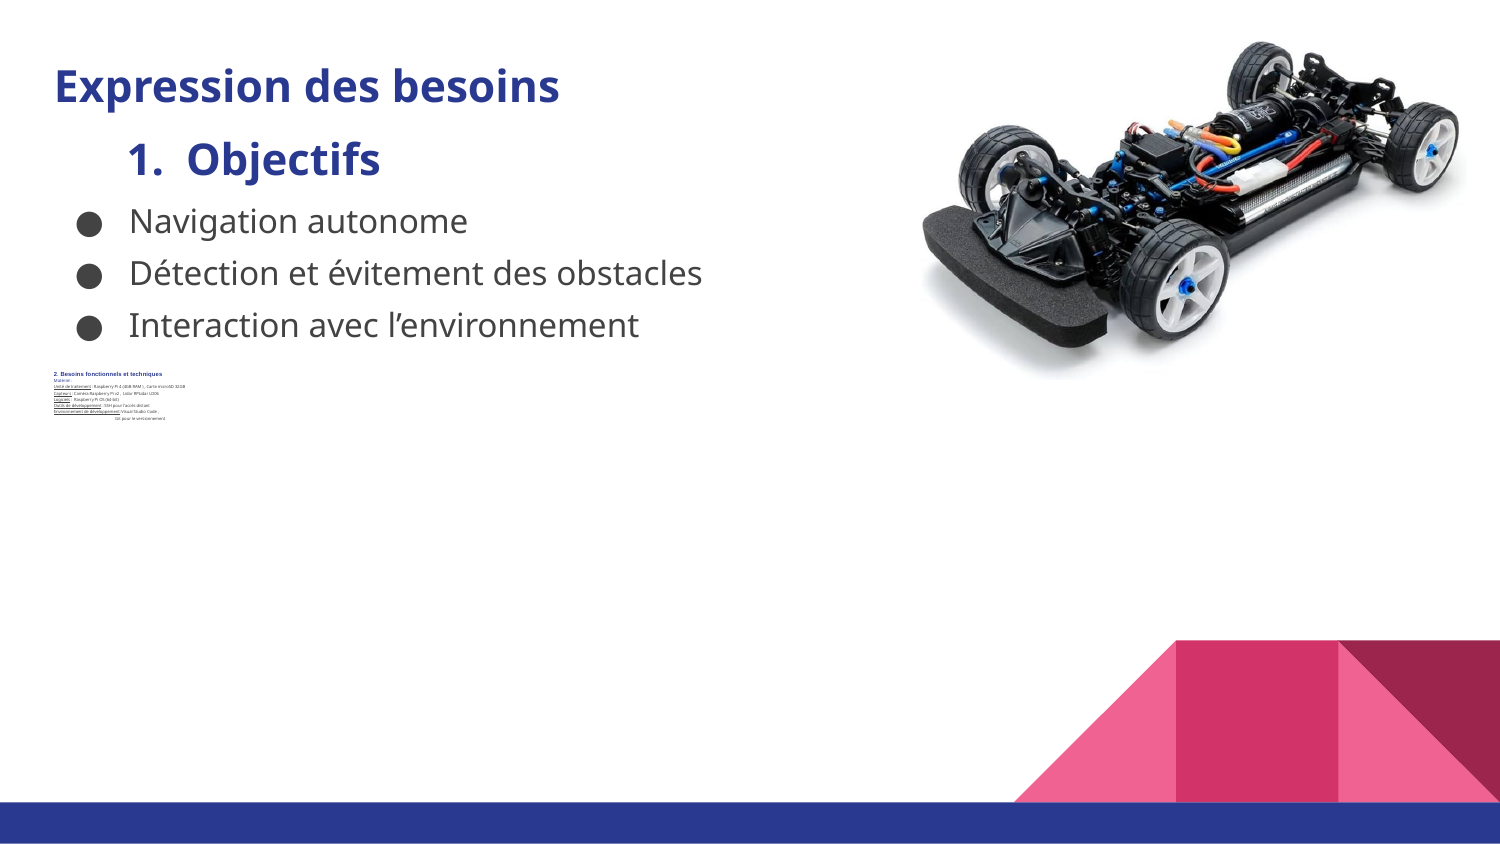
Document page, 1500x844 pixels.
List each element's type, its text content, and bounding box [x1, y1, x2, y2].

list Navigation autonome Détection et évitement des obstacles Interaction avec l’environnement [38, 175, 921, 354]
text_box Objectifs [96, 116, 592, 176]
title 2. Besoins fonctionnels et techniques Matériel : Unité de traitement : Raspberry Pi 4 (4GB RAM ) , Carte microSD 32GB Capteurs : Caméra Raspberry Pi v2 , Lidar RPLidar LD06 Logiciels : Raspberry Pi OS (64-bit) Outils de développement : SSH pour l'accès distant Environnement de développement :Visual Studio Code , Git pour le versionnement [38, 354, 1271, 455]
picture [921, 39, 1467, 380]
title Expression des besoins [38, 30, 1437, 131]
